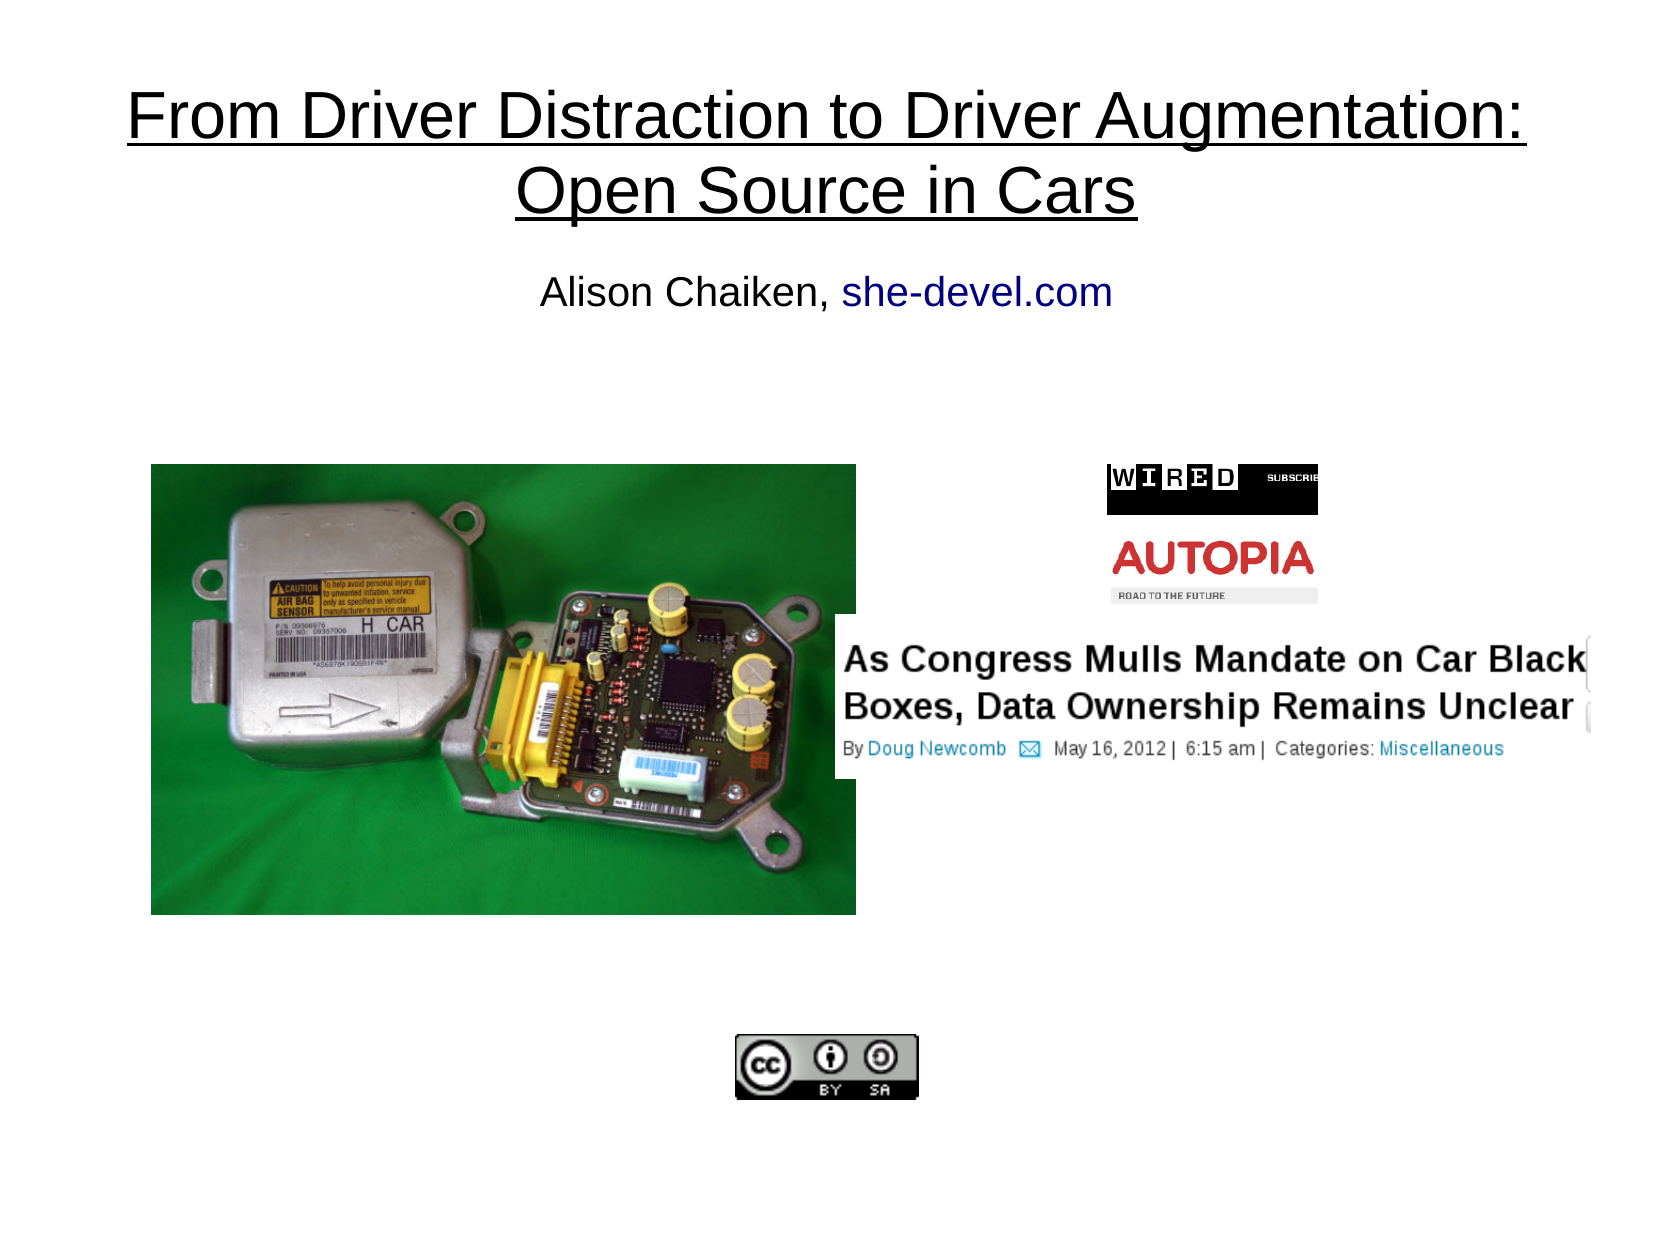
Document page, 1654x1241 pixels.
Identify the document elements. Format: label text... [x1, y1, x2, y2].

text_box Alison Chaiken, she-devel.com [520, 256, 1133, 327]
picture [151, 464, 1591, 916]
title From Driver Distraction to Driver Augmentation: Open Source in Cars [82, 49, 1571, 257]
picture [735, 1034, 919, 1100]
